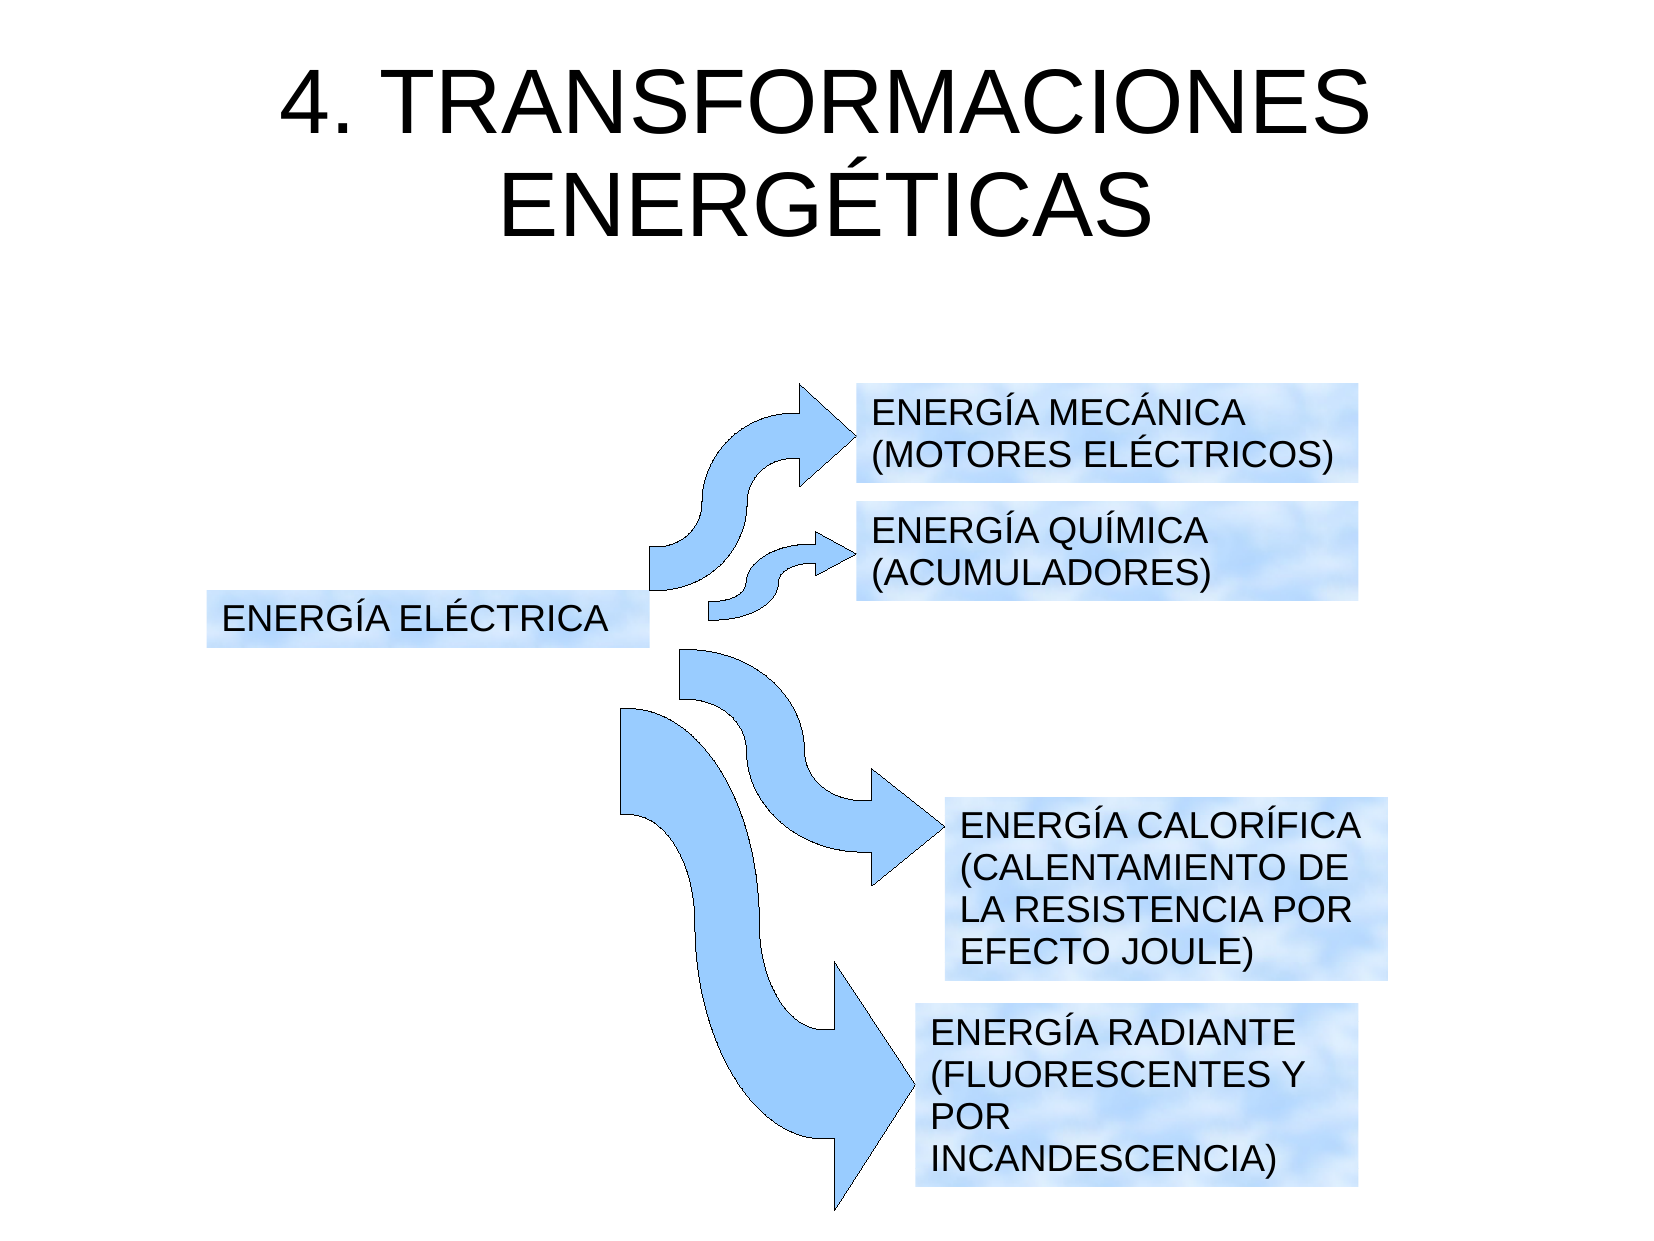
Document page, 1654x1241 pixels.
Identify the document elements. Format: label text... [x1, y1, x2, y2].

text_box ENERGÍA ELÉCTRICA [206, 590, 650, 648]
text_box ENERGÍA CALORÍFICA (CALENTAMIENTO DE LA RESISTENCIA POR EFECTO JOULE) [944, 797, 1388, 981]
text_box [708, 531, 856, 621]
text_box ENERGÍA RADIANTE (FLUORESCENTES Y POR INCANDESCENCIA) [915, 1003, 1359, 1187]
text_box [620, 708, 915, 1211]
text_box [649, 383, 856, 591]
text_box ENERGÍA MECÁNICA (MOTORES ELÉCTRICOS) [856, 383, 1359, 483]
title 4. TRANSFORMACIONES ENERGÉTICAS [82, 49, 1571, 257]
text_box [679, 649, 945, 886]
text_box ENERGÍA QUÍMICA (ACUMULADORES) [856, 501, 1359, 601]
